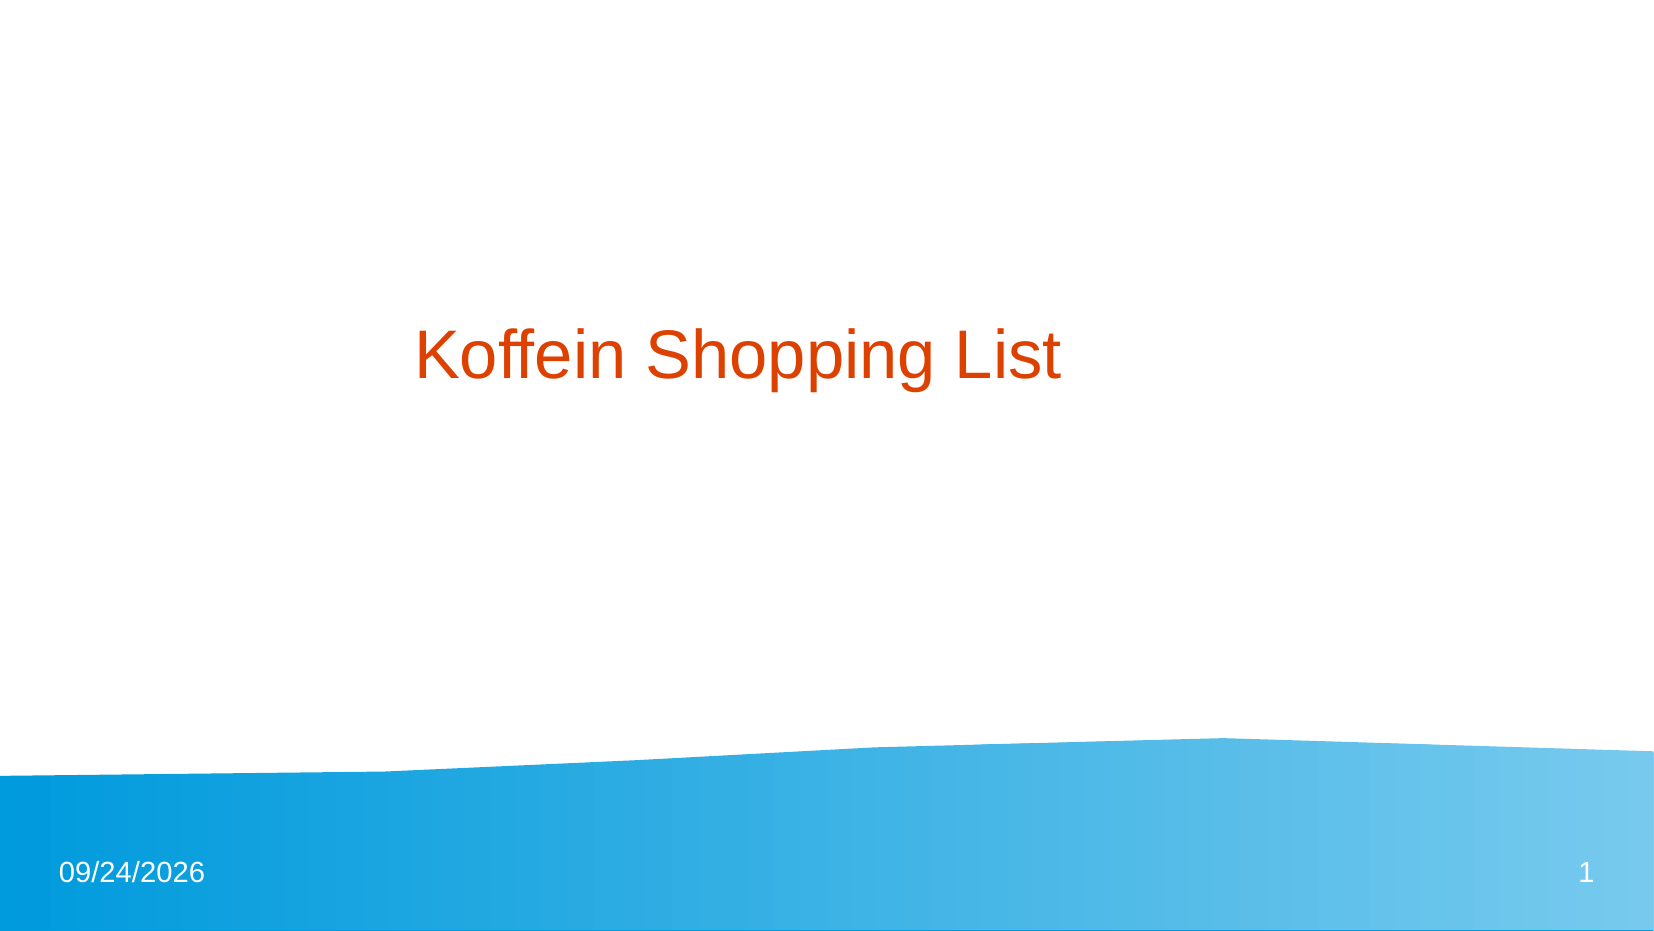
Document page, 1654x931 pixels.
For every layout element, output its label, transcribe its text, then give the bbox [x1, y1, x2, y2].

title Koffein Shopping List [0, 265, 1477, 443]
